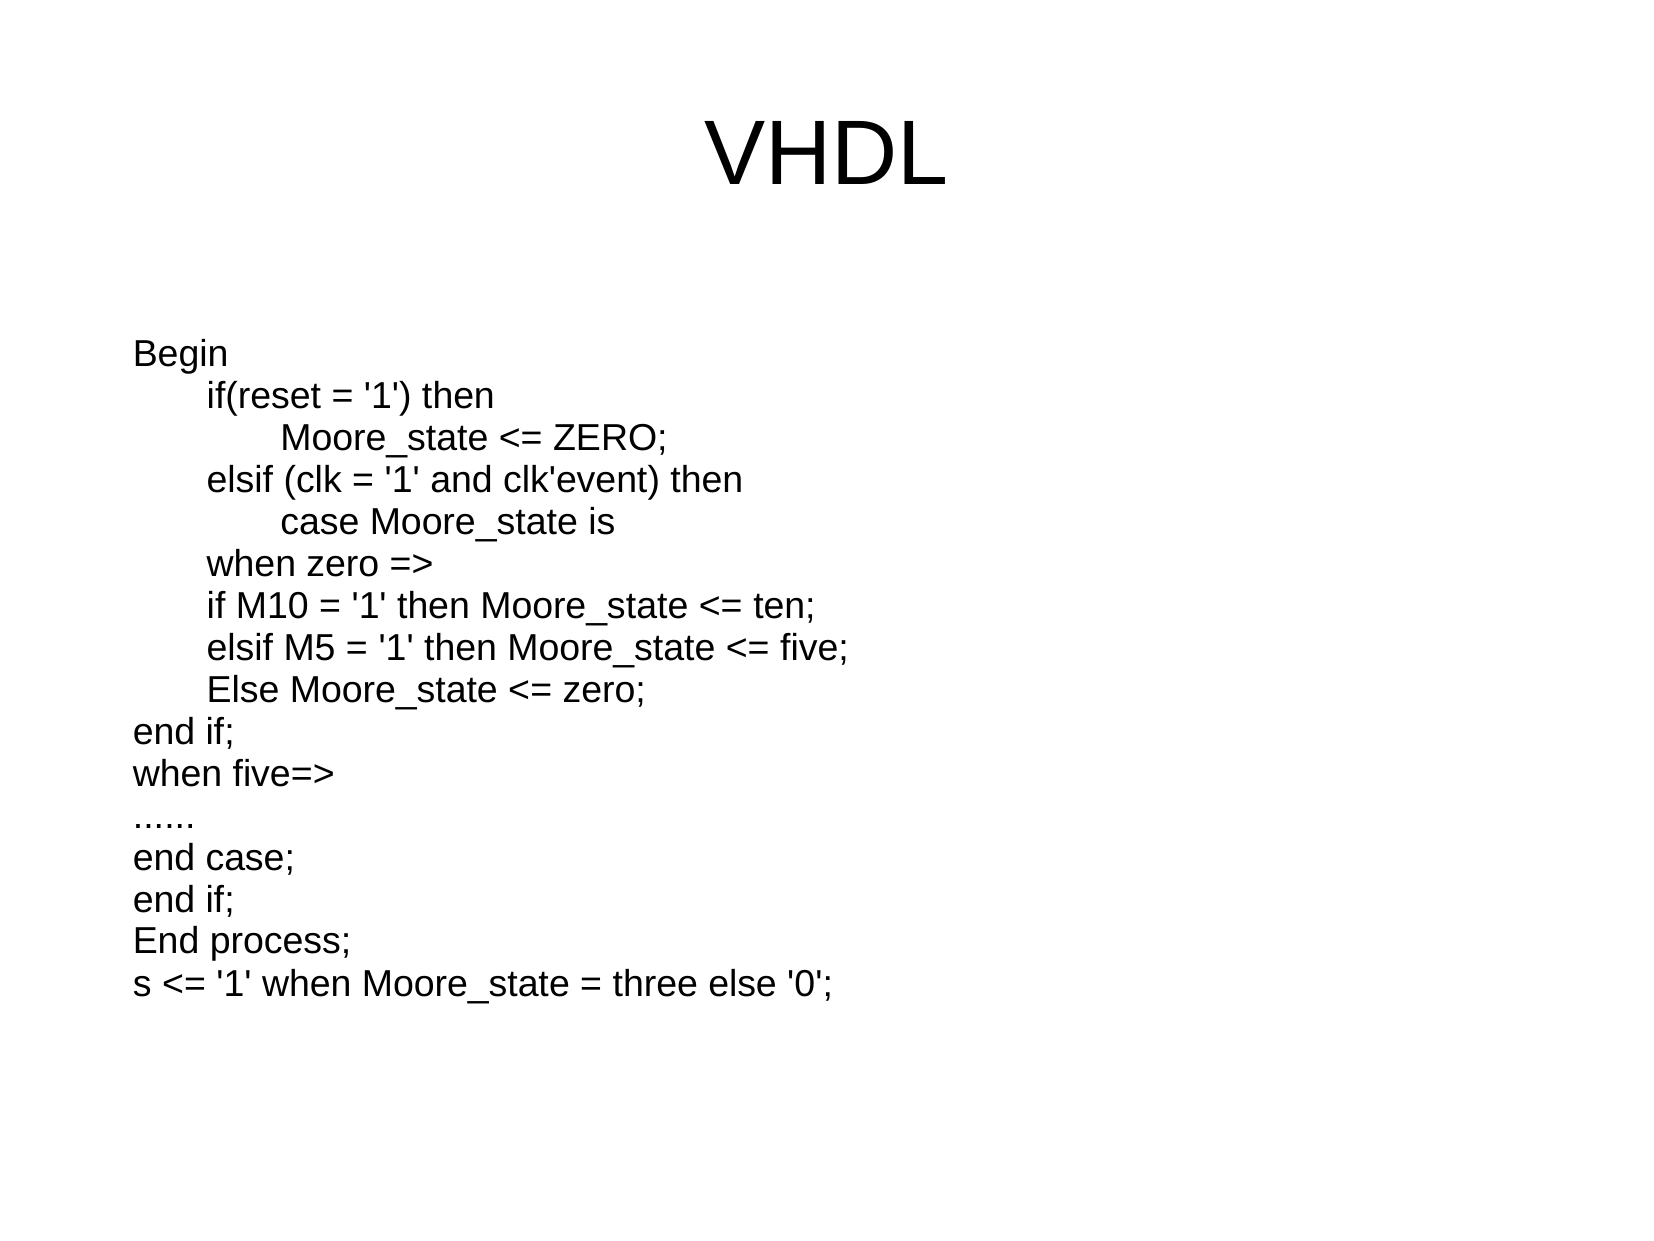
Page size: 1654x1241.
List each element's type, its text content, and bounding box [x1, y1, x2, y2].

text_box Begin if(reset = '1') then Moore_state <= ZERO; elsif (clk = '1' and clk'event) then case Moore_state is when zero => if M10 = '1' then Moore_state <= ten; elsif M5 = '1' then Moore_state <= five; Else Moore_state <= zero; end if; when five=> ...... end case; end if; End process; s <= '1' when Moore_state = three else '0'; [118, 324, 865, 1013]
title VHDL [82, 56, 1571, 250]
